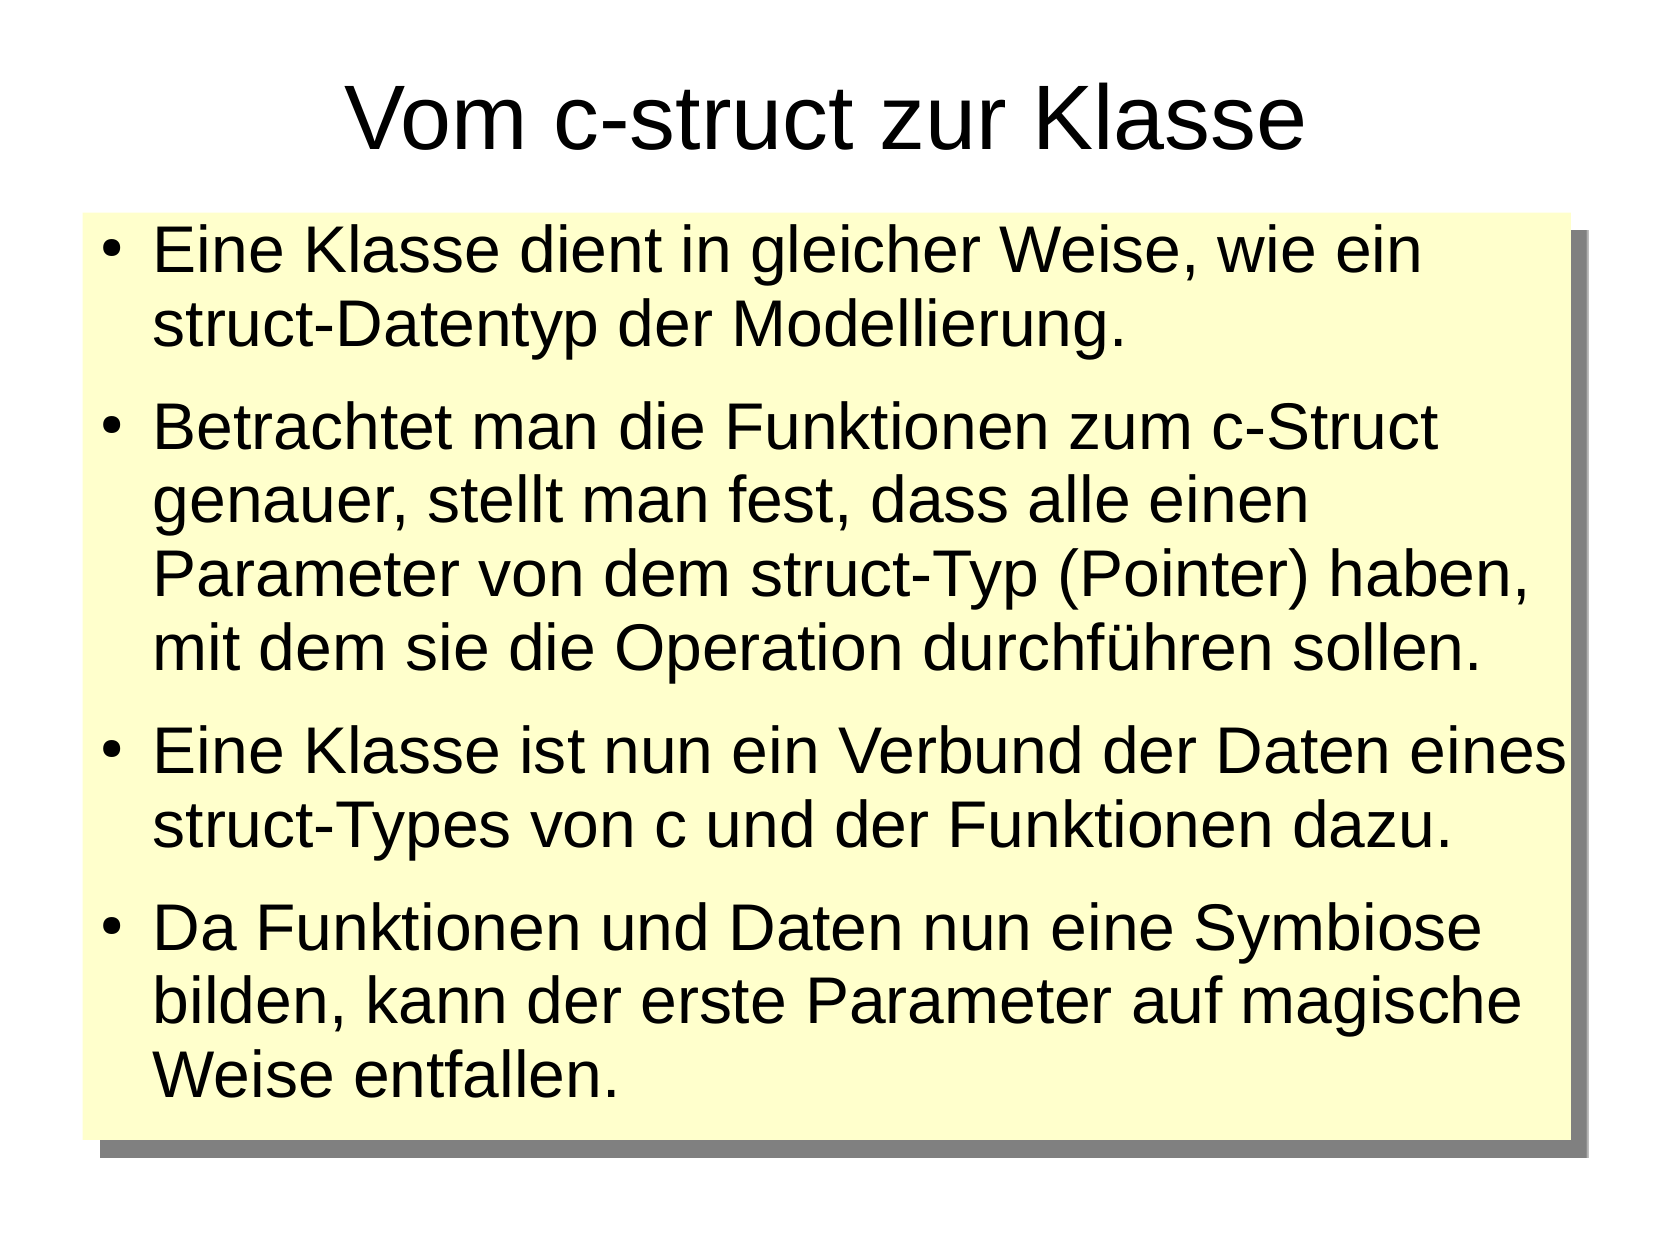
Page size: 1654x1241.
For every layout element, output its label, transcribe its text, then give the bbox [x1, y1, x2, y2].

list Eine Klasse dient in gleicher Weise, wie ein struct-Datentyp der Modellierung. Betrachtet man die Funktionen zum c-Struct genauer, stellt man fest, dass alle einen Parameter von dem struct-Typ (Pointer) haben, mit dem sie die Operation durchführen sollen. Eine Klasse ist nun ein Verbund der Daten eines struct-Types von c und der Funktionen dazu. Da Funktionen und Daten nun eine Symbiose bilden, kann der erste Parameter auf magische Weise entfallen. [82, 212, 1571, 1140]
title Vom c-struct zur Klasse [82, 13, 1571, 212]
